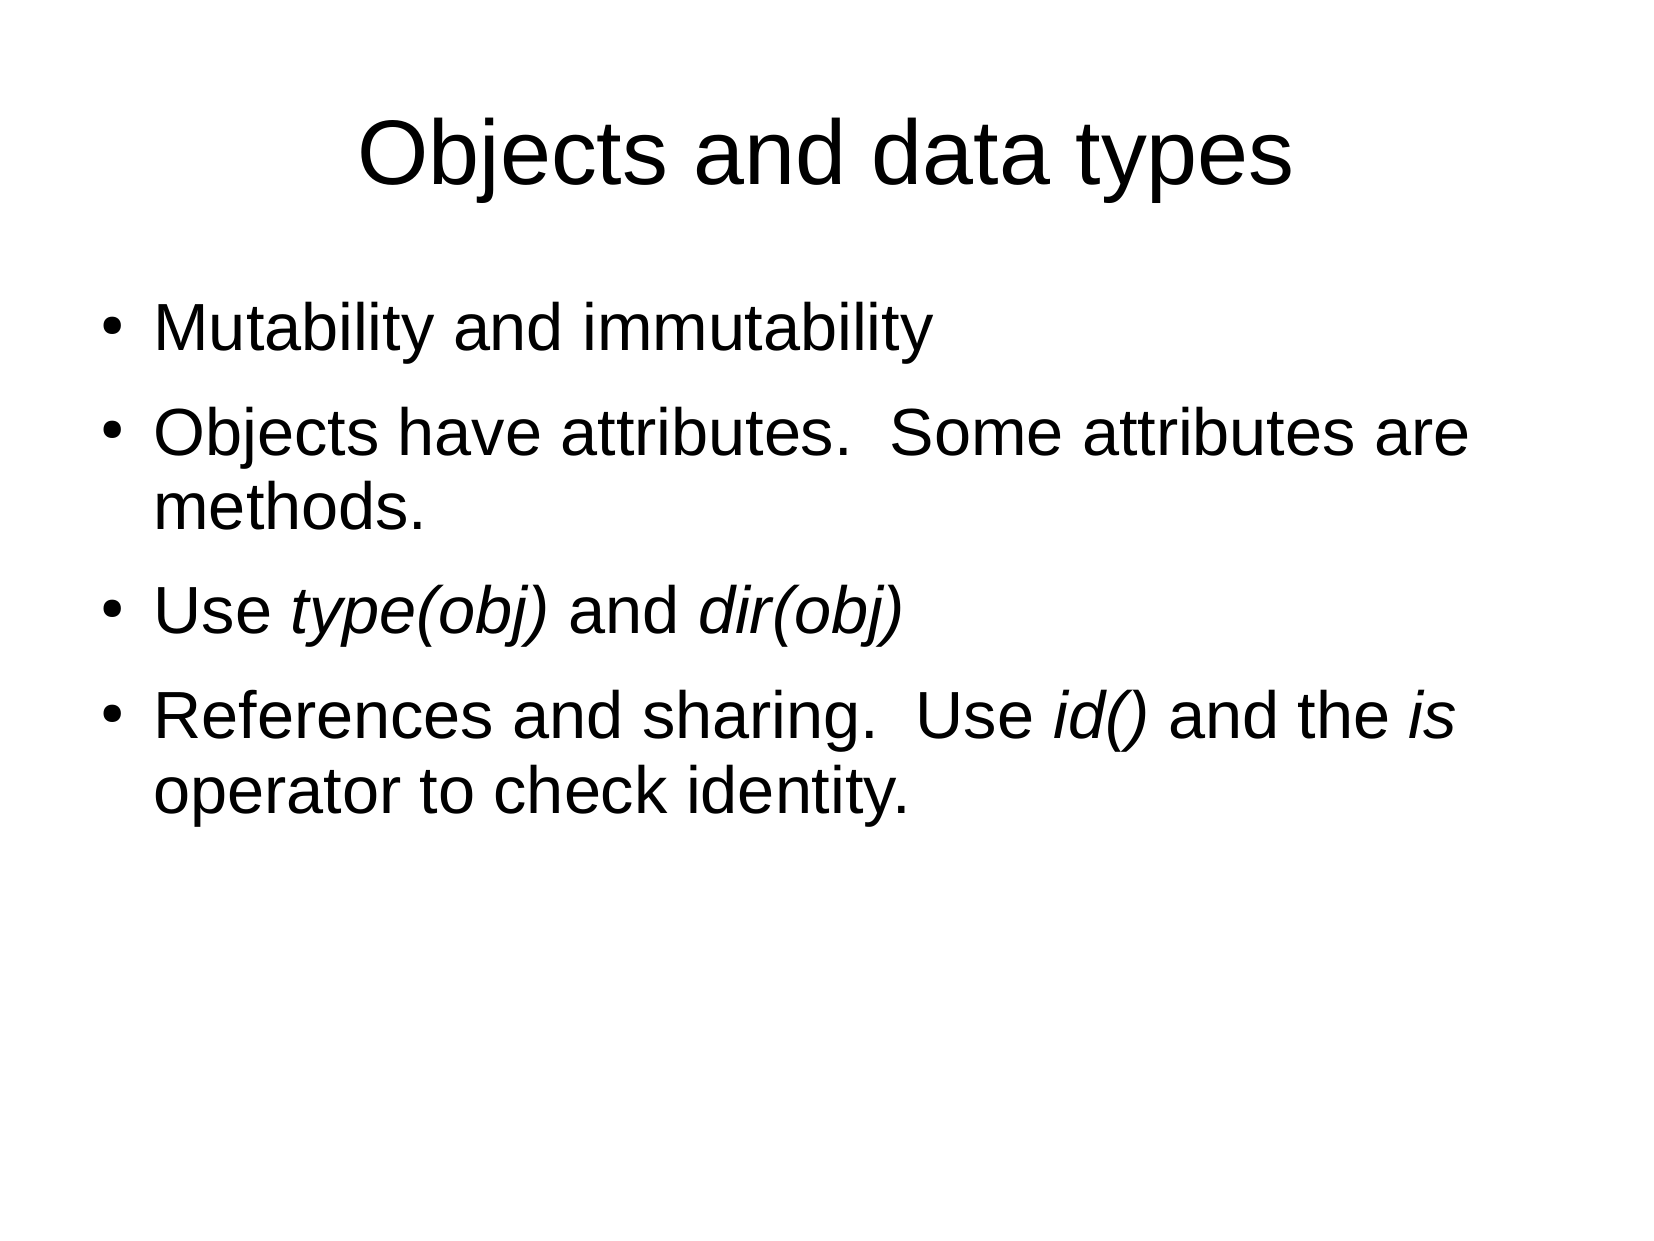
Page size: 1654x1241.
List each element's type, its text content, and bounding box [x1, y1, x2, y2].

list Mutability and immutability Objects have attributes. Some attributes are methods. Use type(obj) and dir(obj) References and sharing. Use id() and the is operator to check identity. [82, 290, 1571, 1109]
title Objects and data types [82, 49, 1571, 257]
